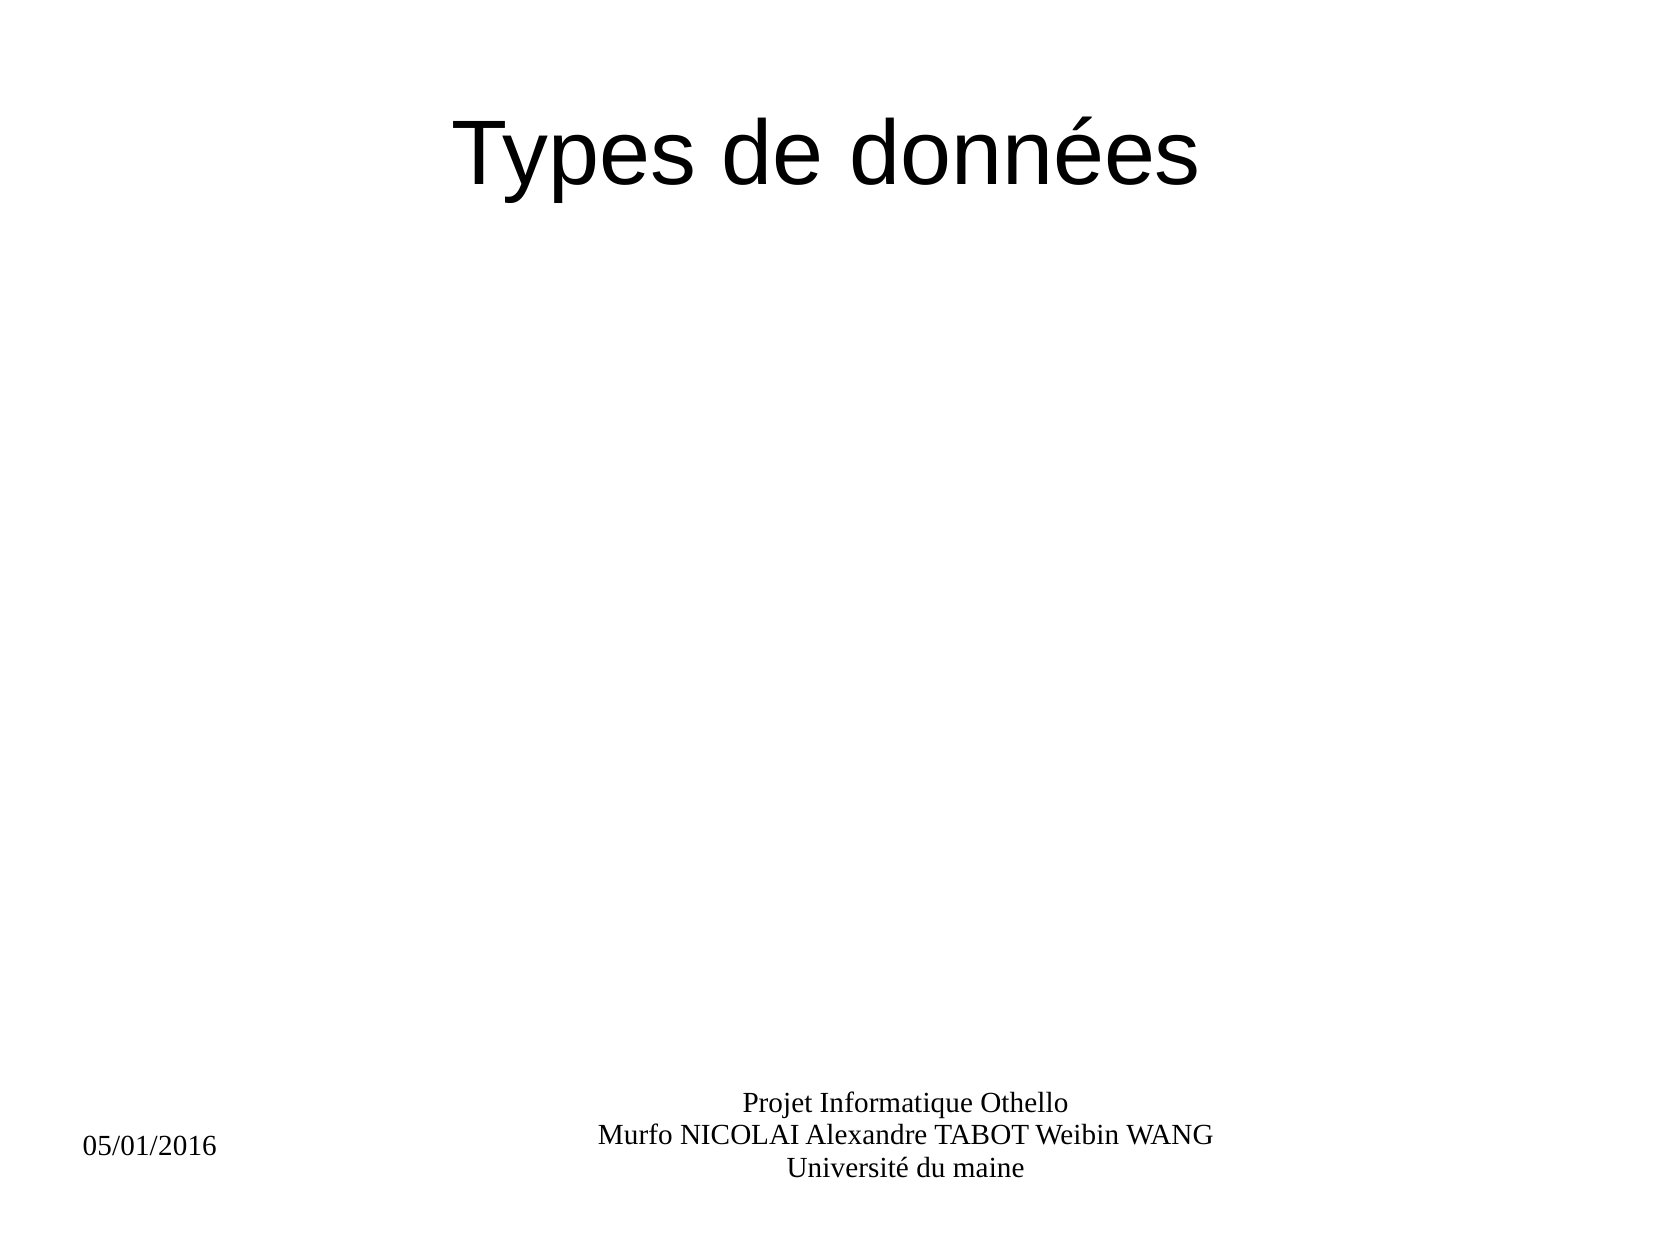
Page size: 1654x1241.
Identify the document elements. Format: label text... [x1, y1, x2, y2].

title Types de données [82, 49, 1571, 257]
